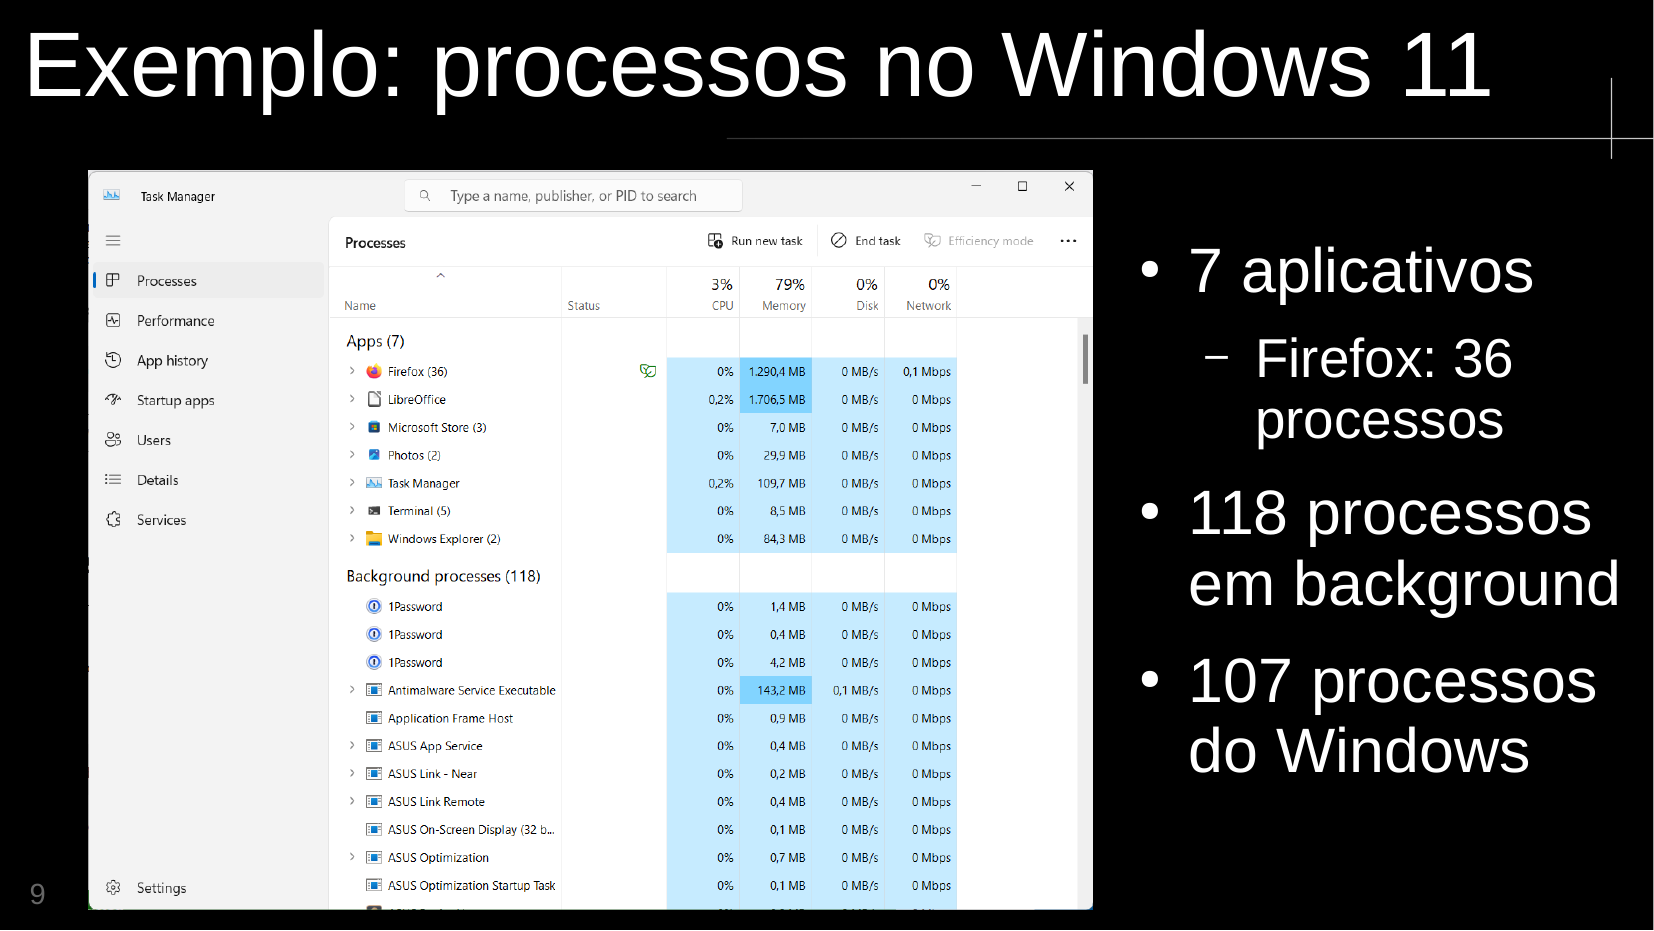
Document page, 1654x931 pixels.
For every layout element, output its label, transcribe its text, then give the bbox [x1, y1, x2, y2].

title Exemplo: processos no Windows 11 [23, 11, 1589, 119]
list 7 aplicativos Firefox: 36 processos 118 processos em background 107 processos do Windows [1122, 236, 1625, 798]
picture [88, 170, 1093, 910]
